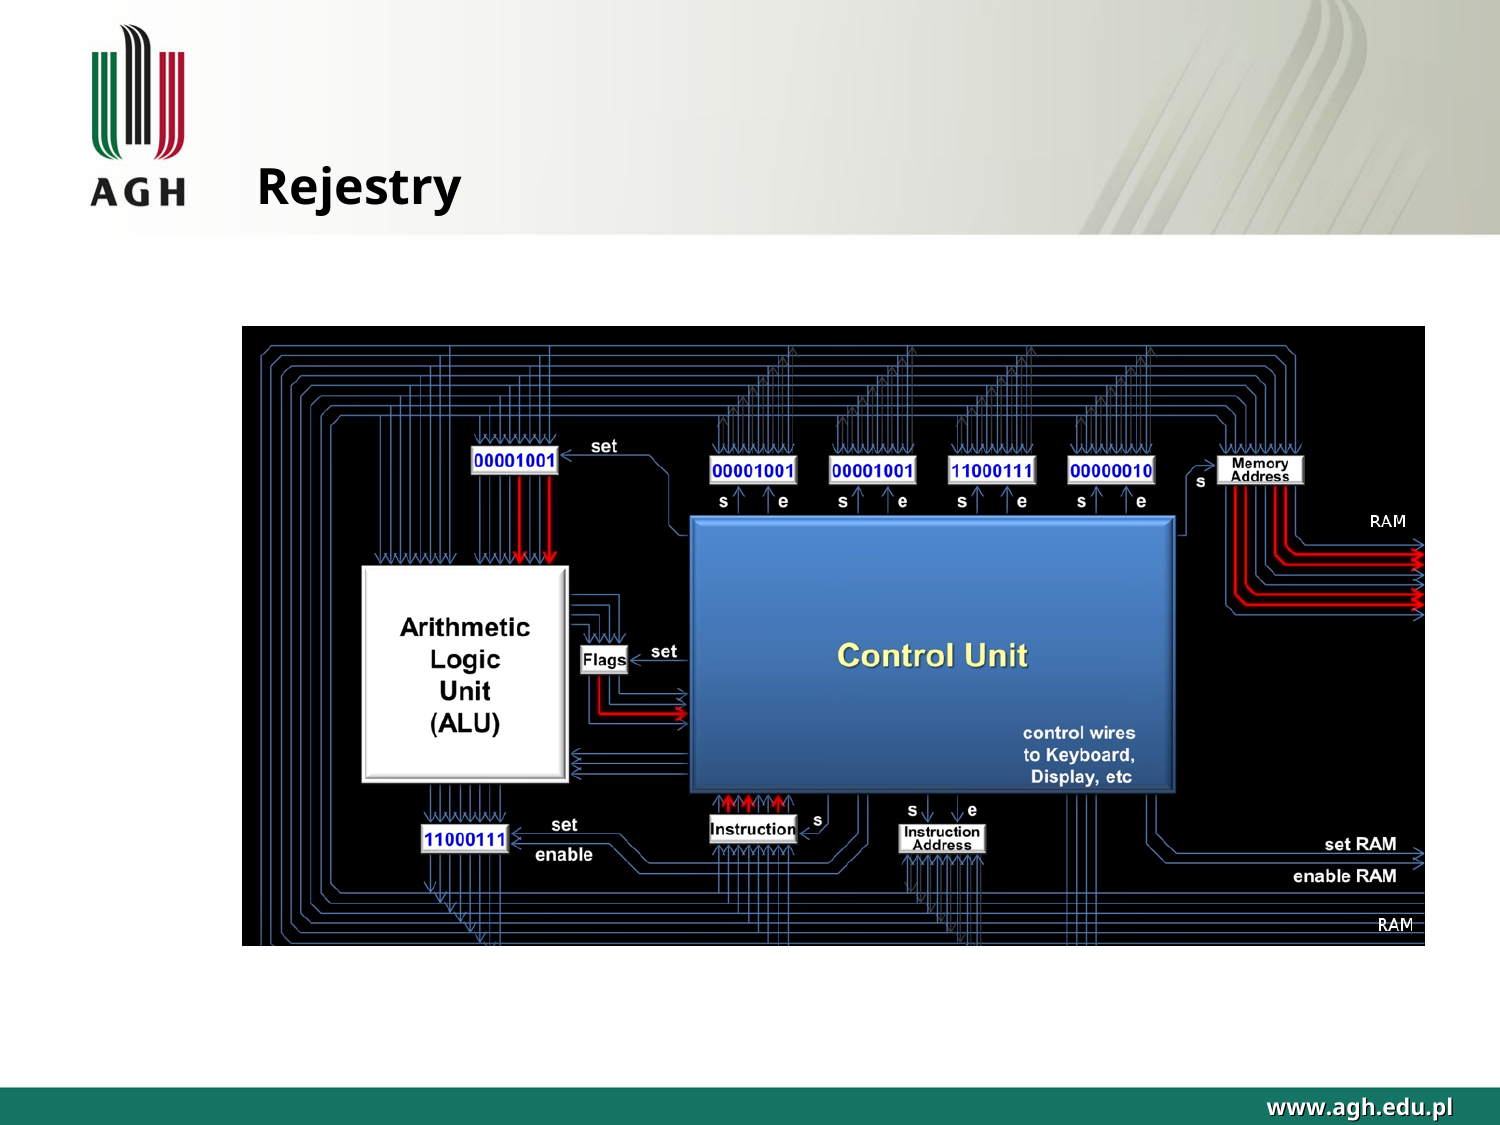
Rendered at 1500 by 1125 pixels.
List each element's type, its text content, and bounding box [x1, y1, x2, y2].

title Rejestry [242, 129, 1436, 241]
picture [0, 0, 1500, 1125]
text_box www.agh.edu.pl [1251, 1084, 1500, 1125]
